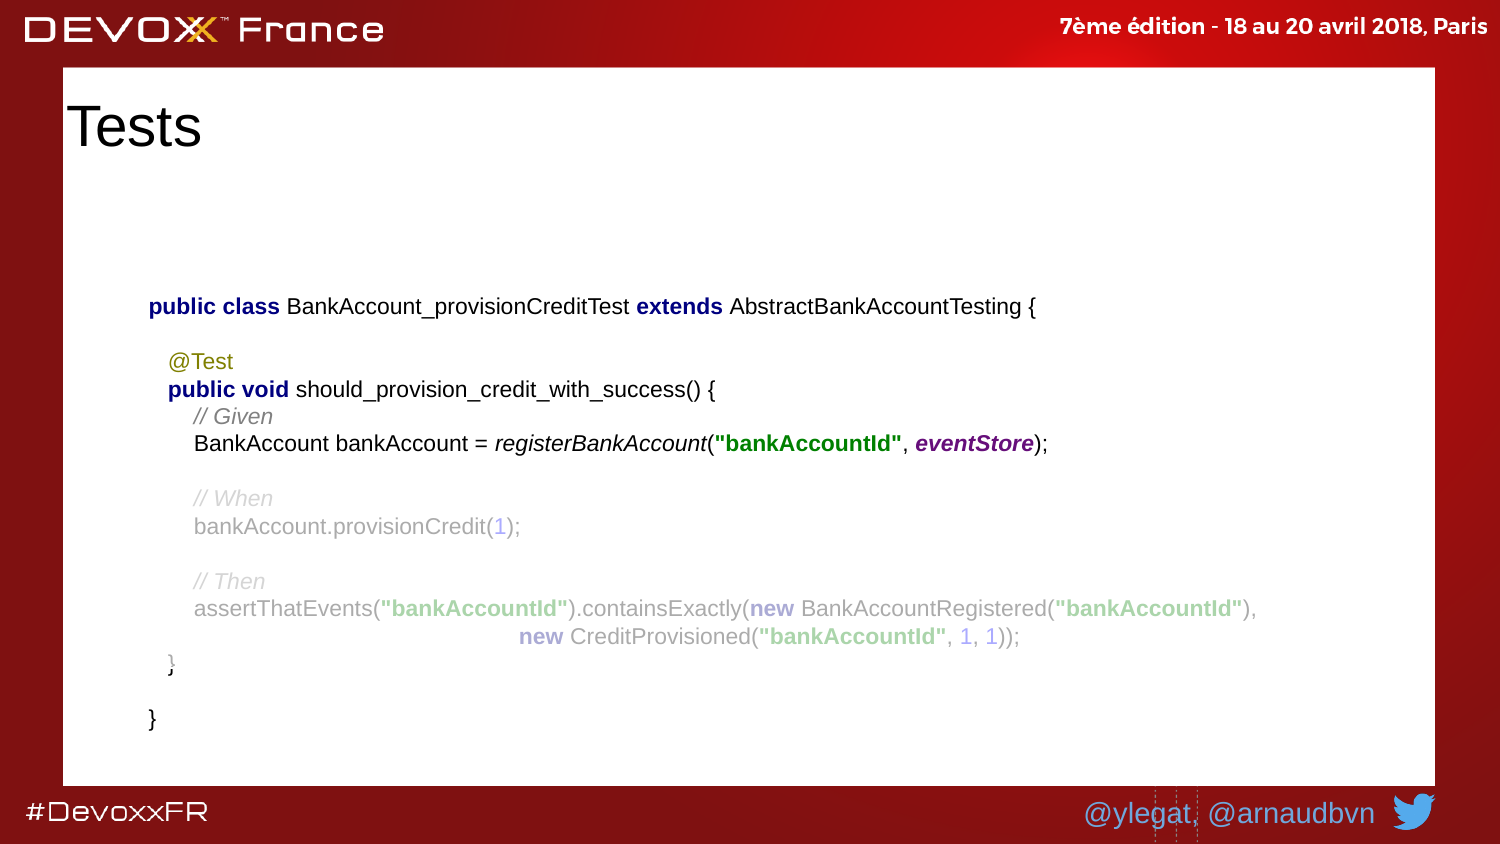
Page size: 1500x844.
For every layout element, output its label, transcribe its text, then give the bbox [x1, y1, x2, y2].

title Tests [51, 72, 1449, 167]
text_box public class BankAccount_provisionCreditTest extends AbstractBankAccountTesting { @Test public void should_provision_credit_with_success() { // Given BankAccount bankAccount = registerBankAccount("bankAccountId", eventStore); // When bankAccount.provisionCredit(1); // Then assertThatEvents("bankAccountId").containsExactly(new BankAccountRegistered("bankAccountId"), new CreditProvisioned("bankAccountId", 1, 1)); } } [133, 227, 1367, 761]
text_box [119, 459, 1271, 669]
picture [0, 0, 1500, 844]
text_box @ylegat, @arnaudbvn [1068, 779, 1399, 844]
